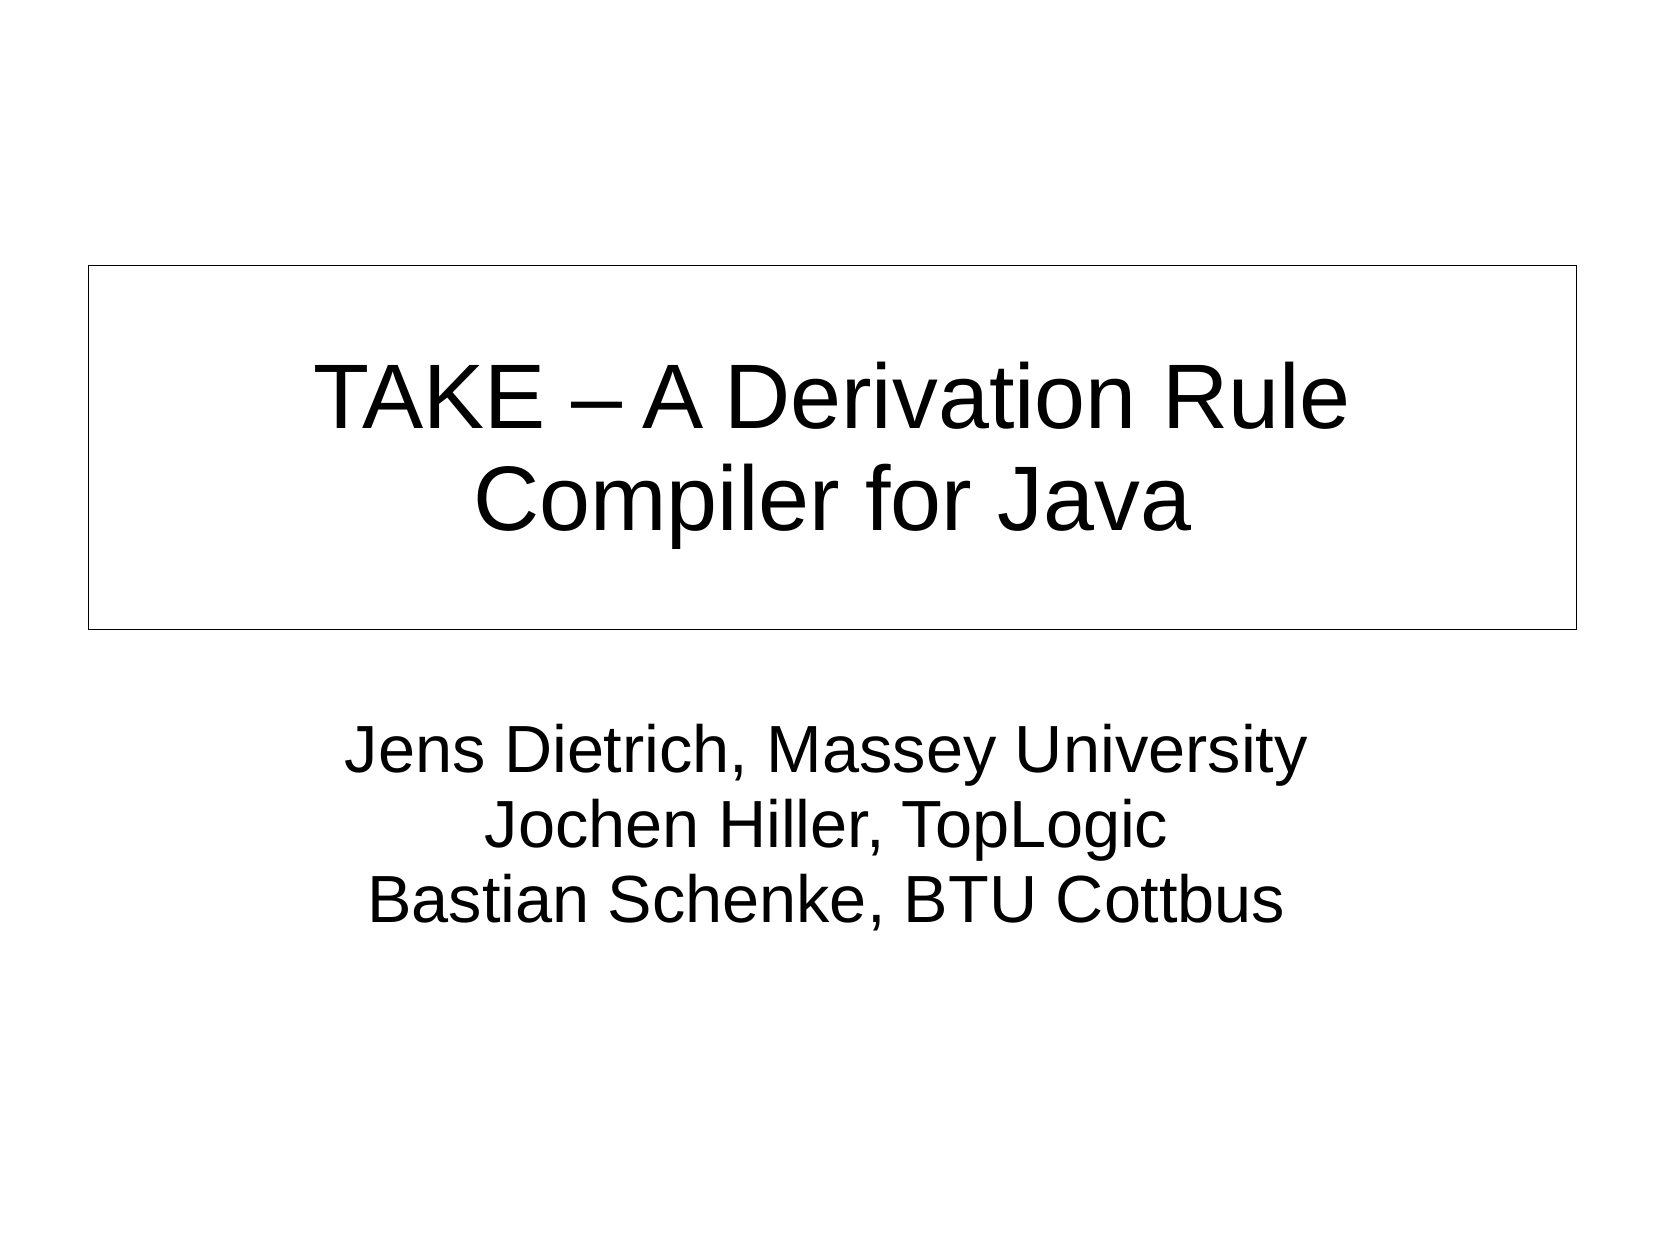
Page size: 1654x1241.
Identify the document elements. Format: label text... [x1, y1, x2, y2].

subtitle Jens Dietrich, Massey University Jochen Hiller, TopLogic Bastian Schenke, BTU Cottbus [82, 472, 1571, 1102]
title TAKE – A Derivation Rule Compiler for Java [88, 265, 1577, 630]
